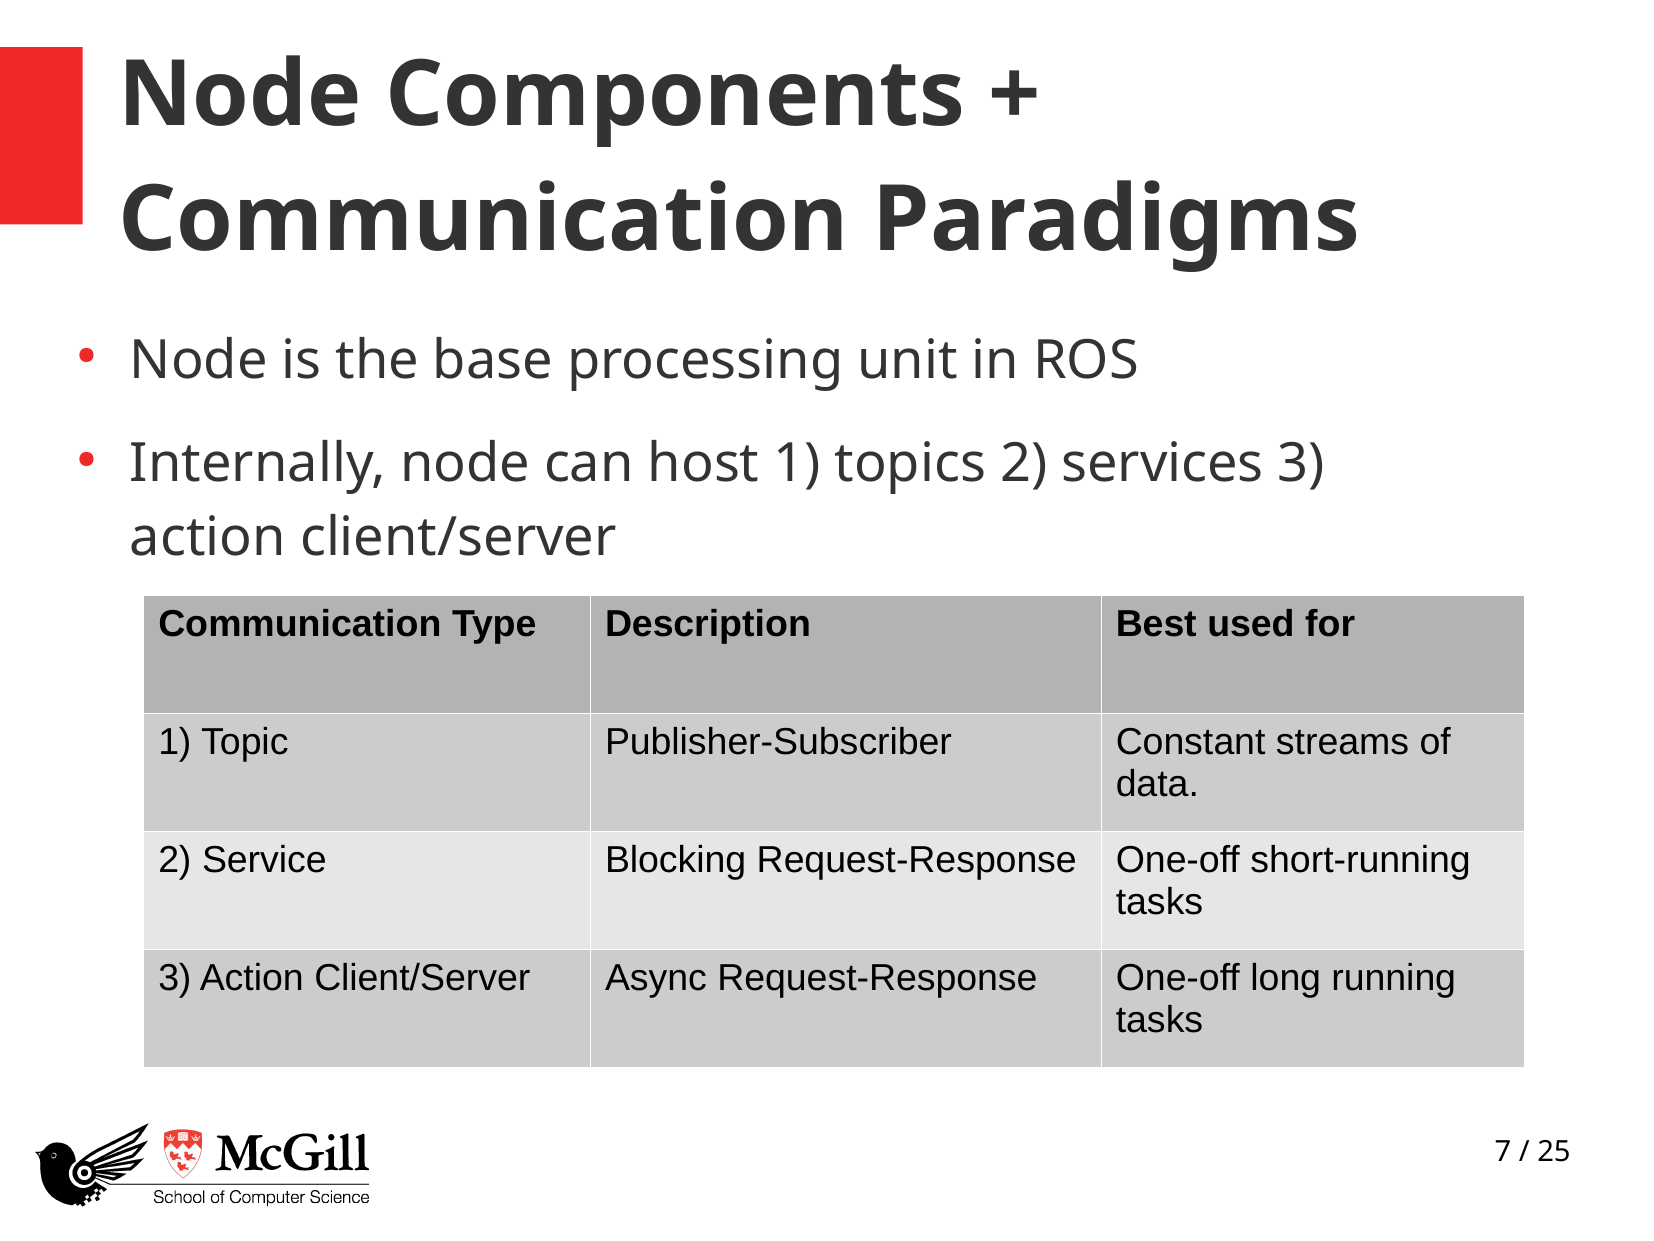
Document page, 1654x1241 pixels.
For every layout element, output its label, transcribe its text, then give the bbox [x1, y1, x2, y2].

list Node is the base processing unit in ROS Internally, node can host 1) topics 2) services 3) action client/server [59, 320, 1477, 579]
table_cell One-off long running tasks [1102, 950, 1524, 1067]
table_header Best used for [1102, 596, 1524, 713]
table_cell Constant streams of data. [1102, 714, 1524, 831]
table_cell Publisher-Subscriber [591, 714, 1101, 831]
table_header Communication Type [144, 596, 590, 713]
picture [35, 1110, 369, 1216]
table_cell 3) Action Client/Server [144, 950, 590, 1067]
table_cell One-off short-running tasks [1102, 832, 1524, 949]
table_header Description [591, 596, 1101, 713]
title Node Components + Communication Paradigms [118, 45, 1571, 260]
table_cell Async Request-Response [591, 950, 1101, 1067]
table_cell Blocking Request-Response [591, 832, 1101, 949]
table_cell 1) Topic [144, 714, 590, 831]
table_cell 2) Service [144, 832, 590, 949]
